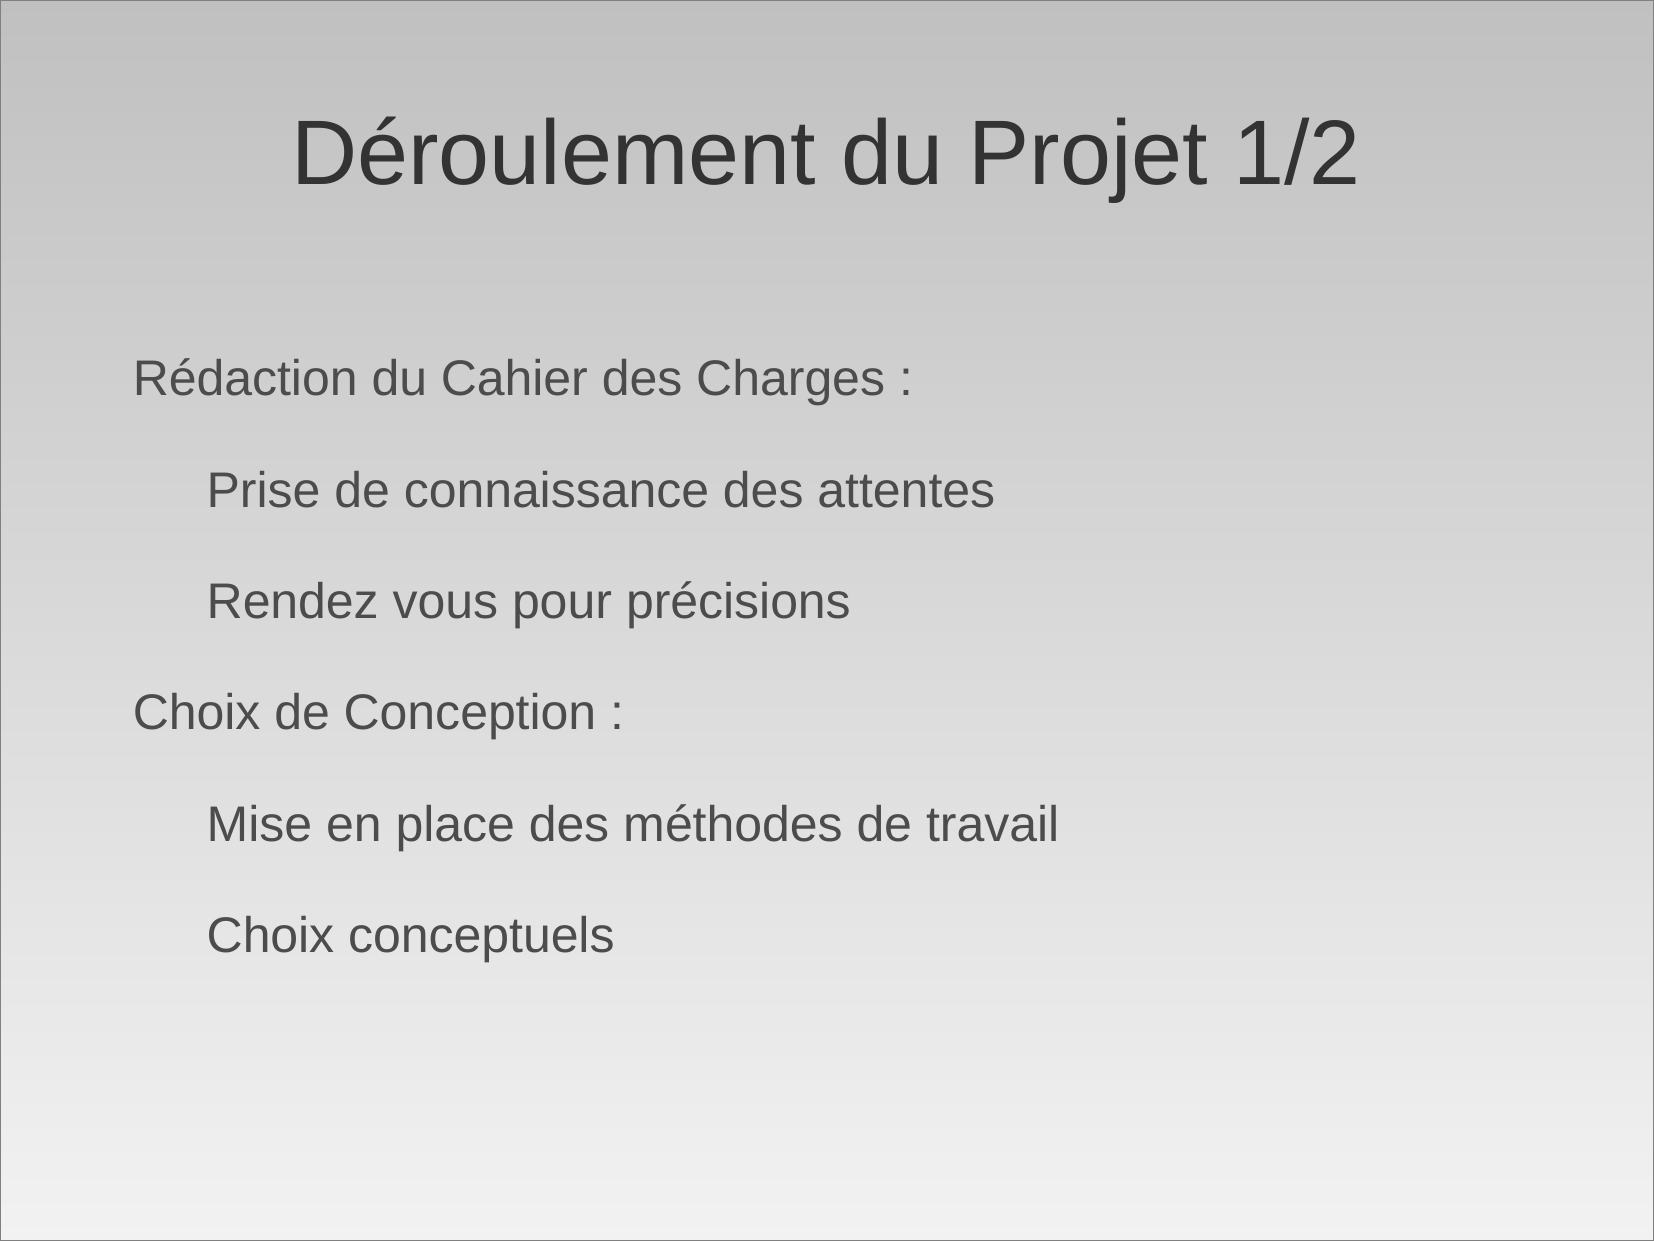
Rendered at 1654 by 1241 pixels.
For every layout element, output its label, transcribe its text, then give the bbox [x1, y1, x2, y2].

title Déroulement du Projet 1/2 [82, 49, 1571, 257]
text_box Rédaction du Cahier des Charges : Prise de connaissance des attentes Rendez vous pour précisions Choix de Conception : Mise en place des méthodes de travail Choix conceptuels [118, 342, 1536, 971]
